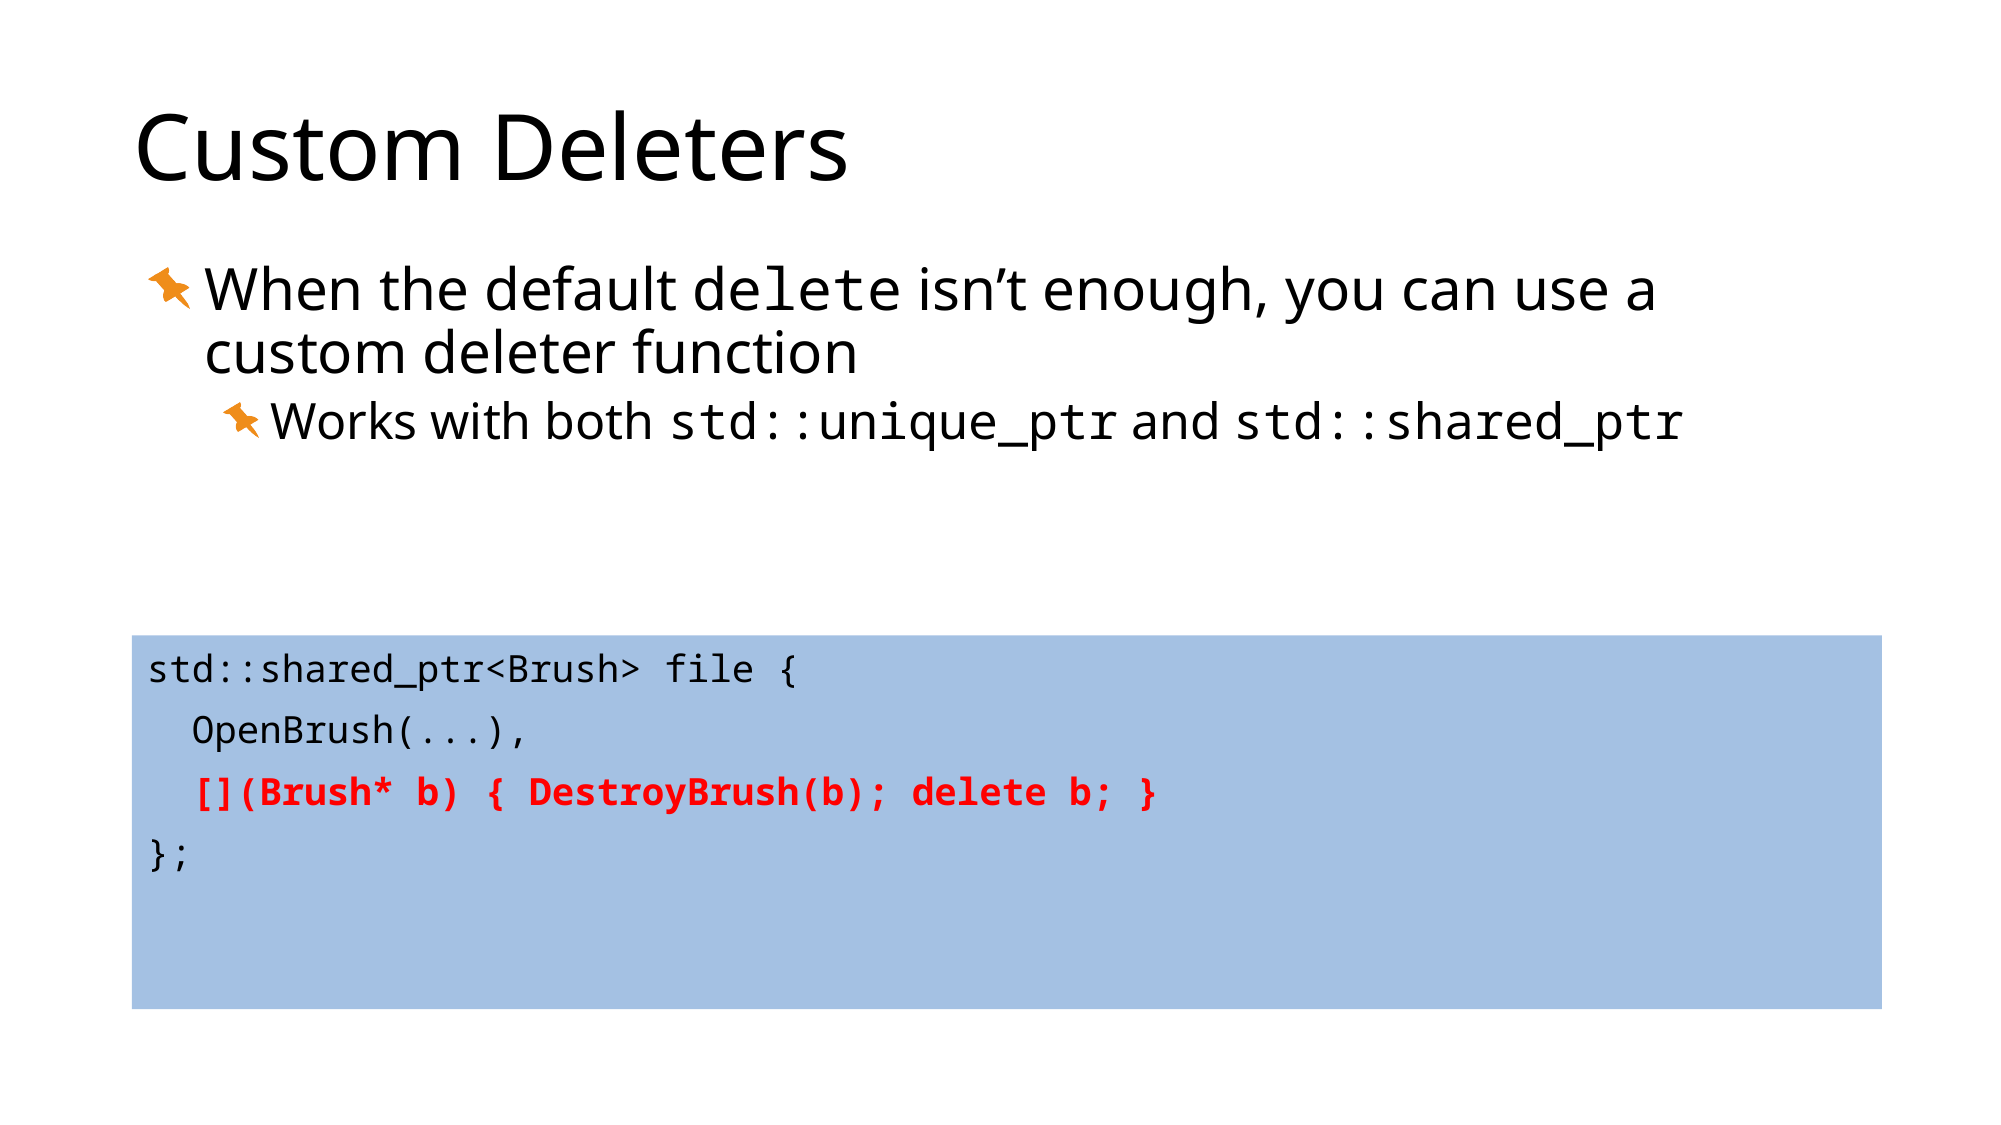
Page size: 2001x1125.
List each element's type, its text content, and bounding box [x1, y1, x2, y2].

list When the default delete isn’t enough, you can use a custom deleter function Works with both std::unique_ptr and std::shared_ptr [133, 245, 1882, 621]
title Custom Deleters [133, 90, 1867, 209]
list std::shared_ptr<Brush> file { OpenBrush(...), [](Brush* b) { DestroyBrush(b); delete b; } }; [131, 635, 1882, 1010]
